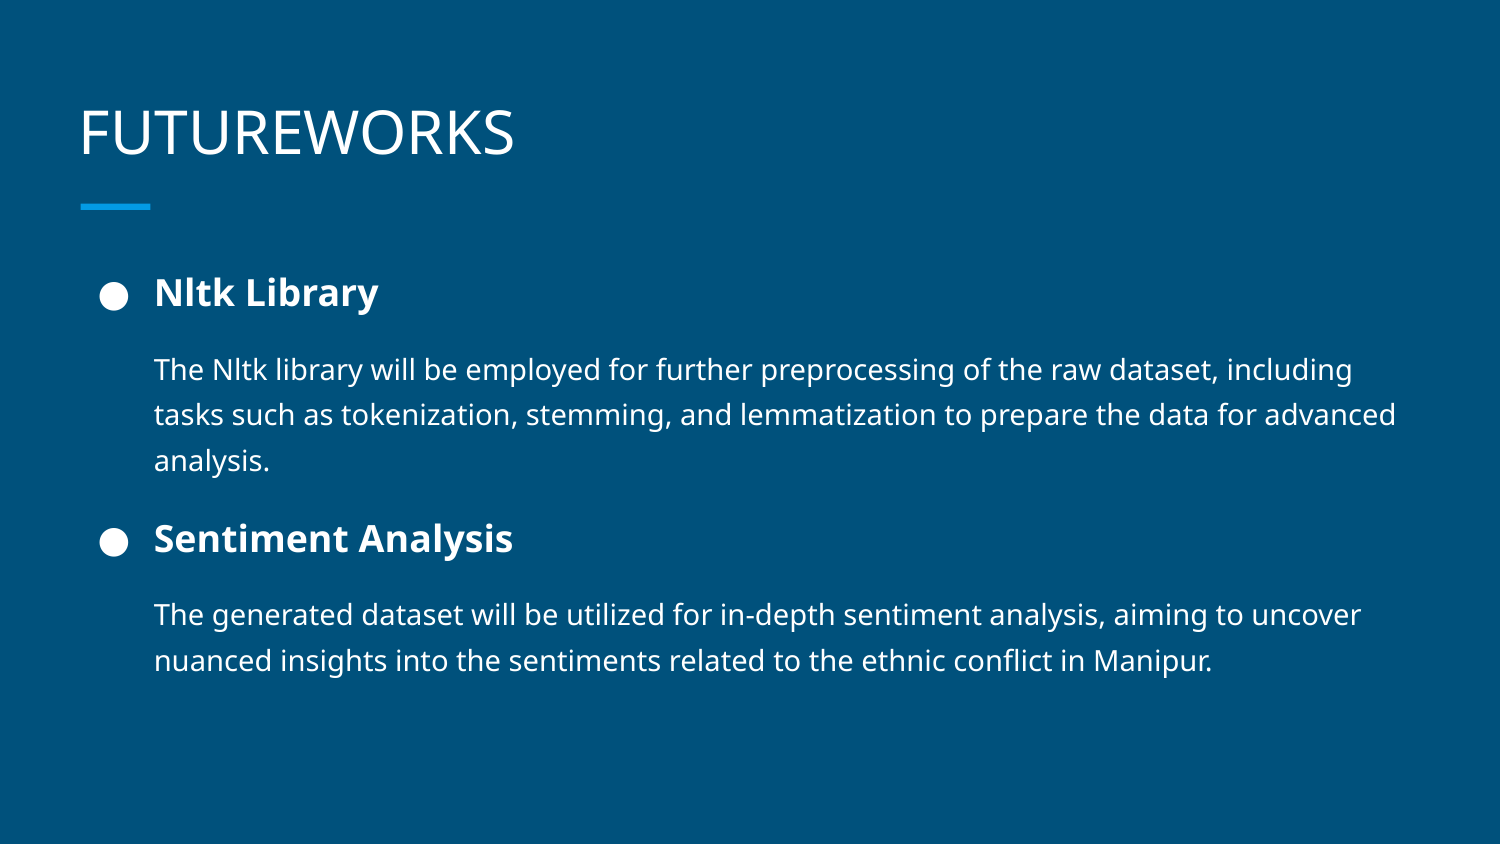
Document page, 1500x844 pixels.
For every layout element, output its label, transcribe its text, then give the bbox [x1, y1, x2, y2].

title FUTUREWORKS [63, 75, 1437, 188]
list Nltk Library The Nltk library will be employed for further preprocessing of the raw dataset, including tasks such as tokenization, stemming, and lemmatization to prepare the data for advanced analysis. Sentiment Analysis The generated dataset will be utilized for in-depth sentiment analysis, aiming to uncover nuanced insights into the sentiments related to the ethnic conflict in Manipur. [63, 244, 1437, 750]
